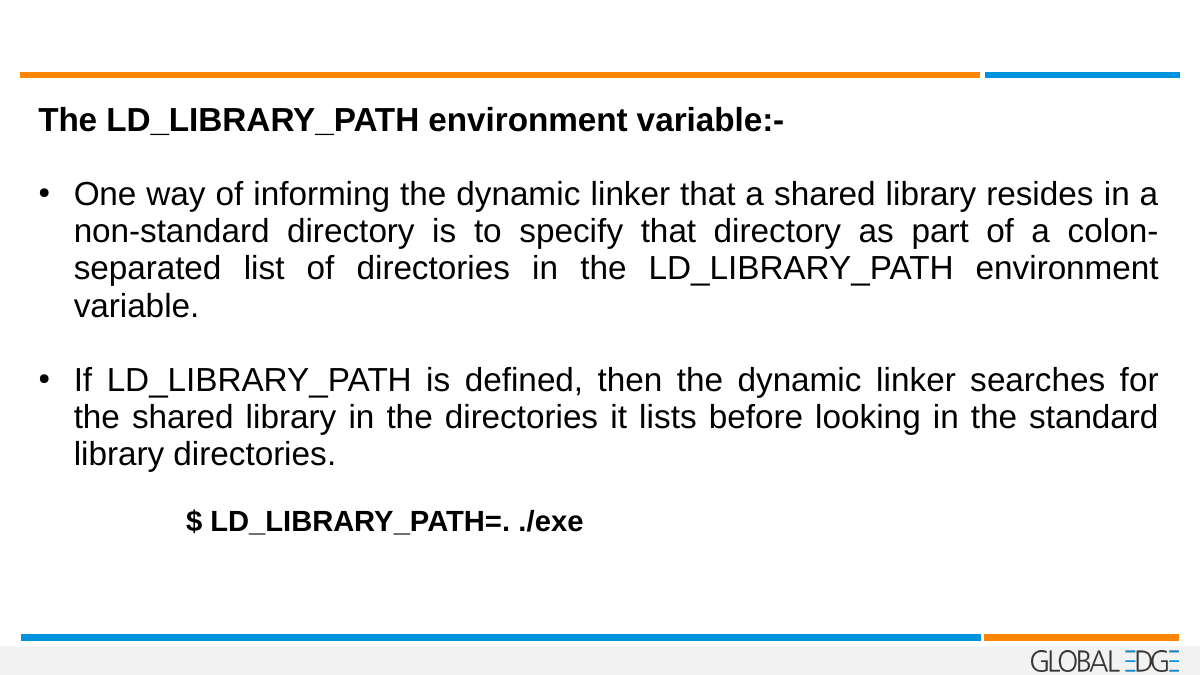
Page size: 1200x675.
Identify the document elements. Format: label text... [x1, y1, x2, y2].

text_box The LD_LIBRARY_PATH environment variable:- One way of informing the dynamic linker that a shared library resides in a non-standard directory is to specify that directory as part of a colon-separated list of directories in the LD_LIBRARY_PATH environment variable. If LD_LIBRARY_PATH is defined, then the dynamic linker searches for the shared library in the directories it lists before looking in the standard library directories. $ LD_LIBRARY_PATH=. ./exe [23, 94, 1176, 591]
picture [1031, 650, 1179, 672]
